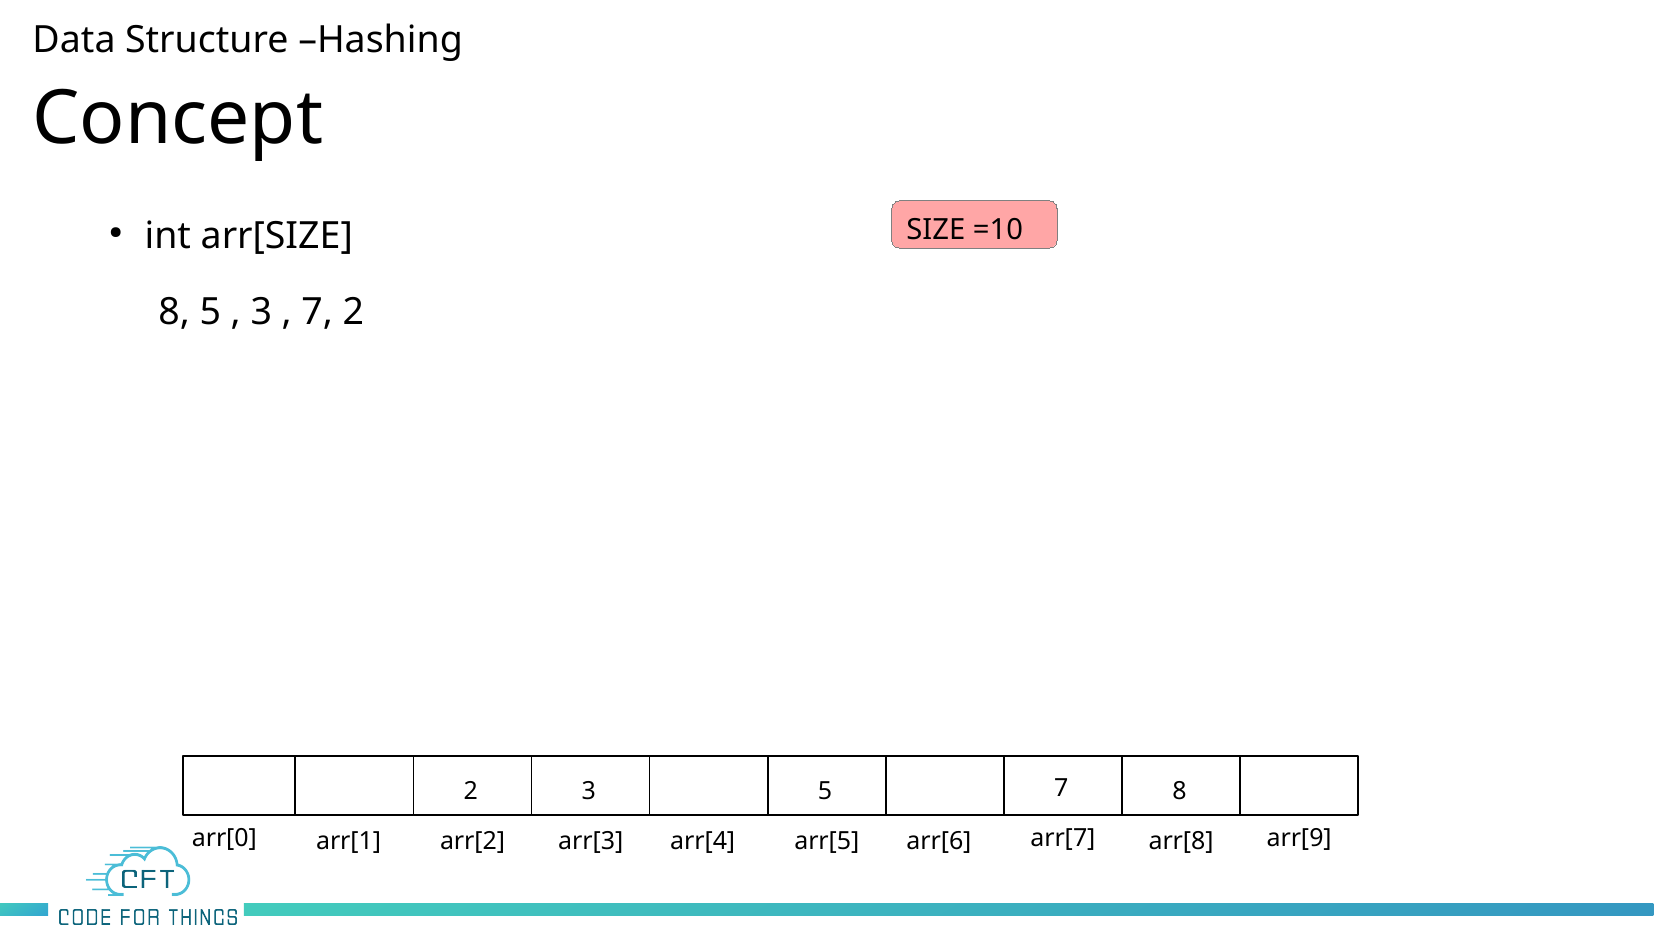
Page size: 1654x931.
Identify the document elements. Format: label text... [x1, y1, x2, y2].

text_box arr[6] [891, 814, 993, 860]
text_box arr[2] [425, 814, 526, 860]
text_box arr[7] [1015, 812, 1117, 857]
text_box arr[5] [779, 814, 880, 860]
text_box 8 [1157, 764, 1205, 810]
text_box arr[4] [655, 814, 756, 860]
title Data Structure –Hashing Concept [32, 12, 1184, 166]
text_box arr[1] [301, 814, 402, 860]
text_box SIZE =10 [891, 200, 1058, 250]
picture [59, 846, 237, 925]
text_box arr[9] [1251, 812, 1353, 857]
text_box arr[3] [543, 814, 644, 860]
text_box int arr[SIZE] [94, 200, 461, 266]
text_box 3 [566, 764, 613, 810]
text_box [183, 755, 1359, 815]
text_box 5 [803, 764, 851, 810]
text_box arr[0] [177, 812, 278, 857]
text_box arr[8] [1133, 814, 1235, 860]
text_box 8, 5 , 3 , 7, 2 [88, 277, 520, 336]
text_box 7 [1039, 762, 1087, 807]
text_box 2 [448, 764, 495, 810]
